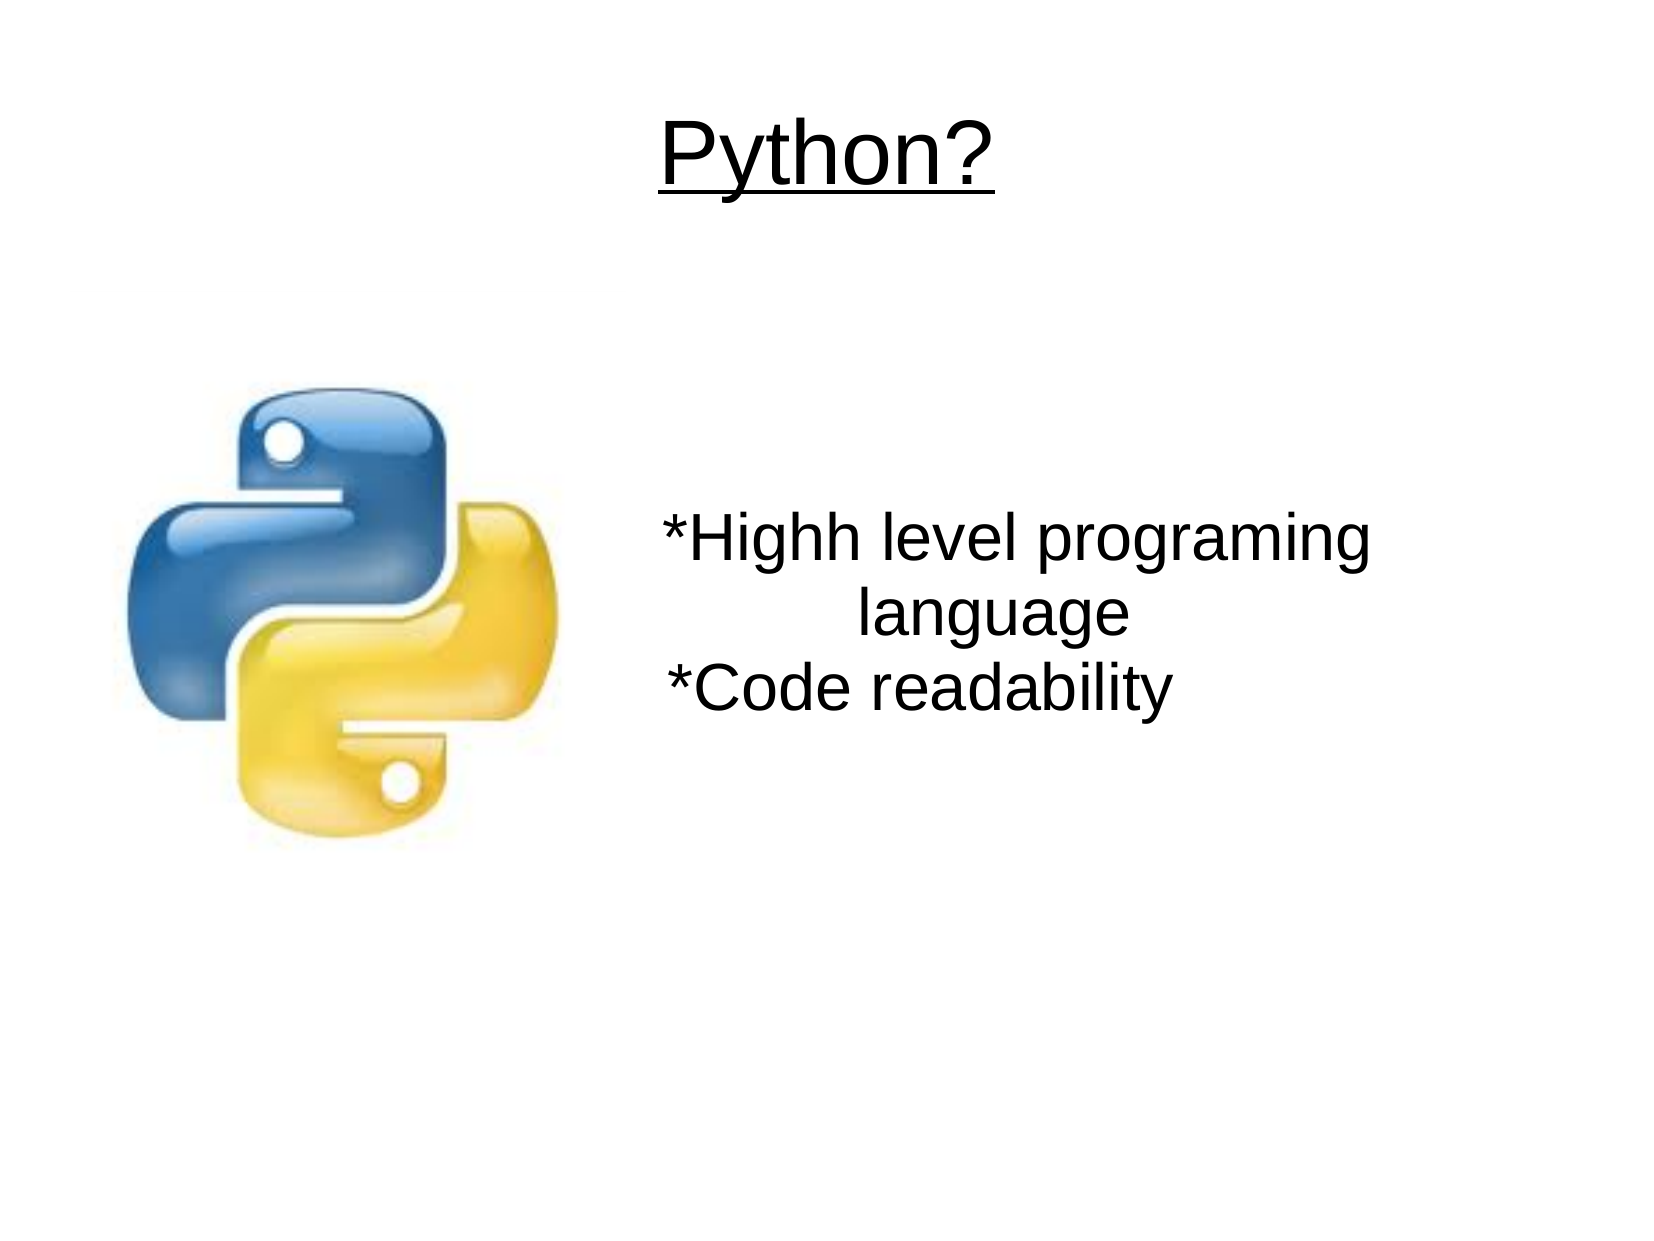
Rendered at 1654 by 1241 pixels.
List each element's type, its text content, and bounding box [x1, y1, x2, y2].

title Python? [82, 49, 1571, 257]
picture [70, 290, 626, 1028]
subtitle *Highh level programing language *Code readability [626, 290, 1538, 1010]
